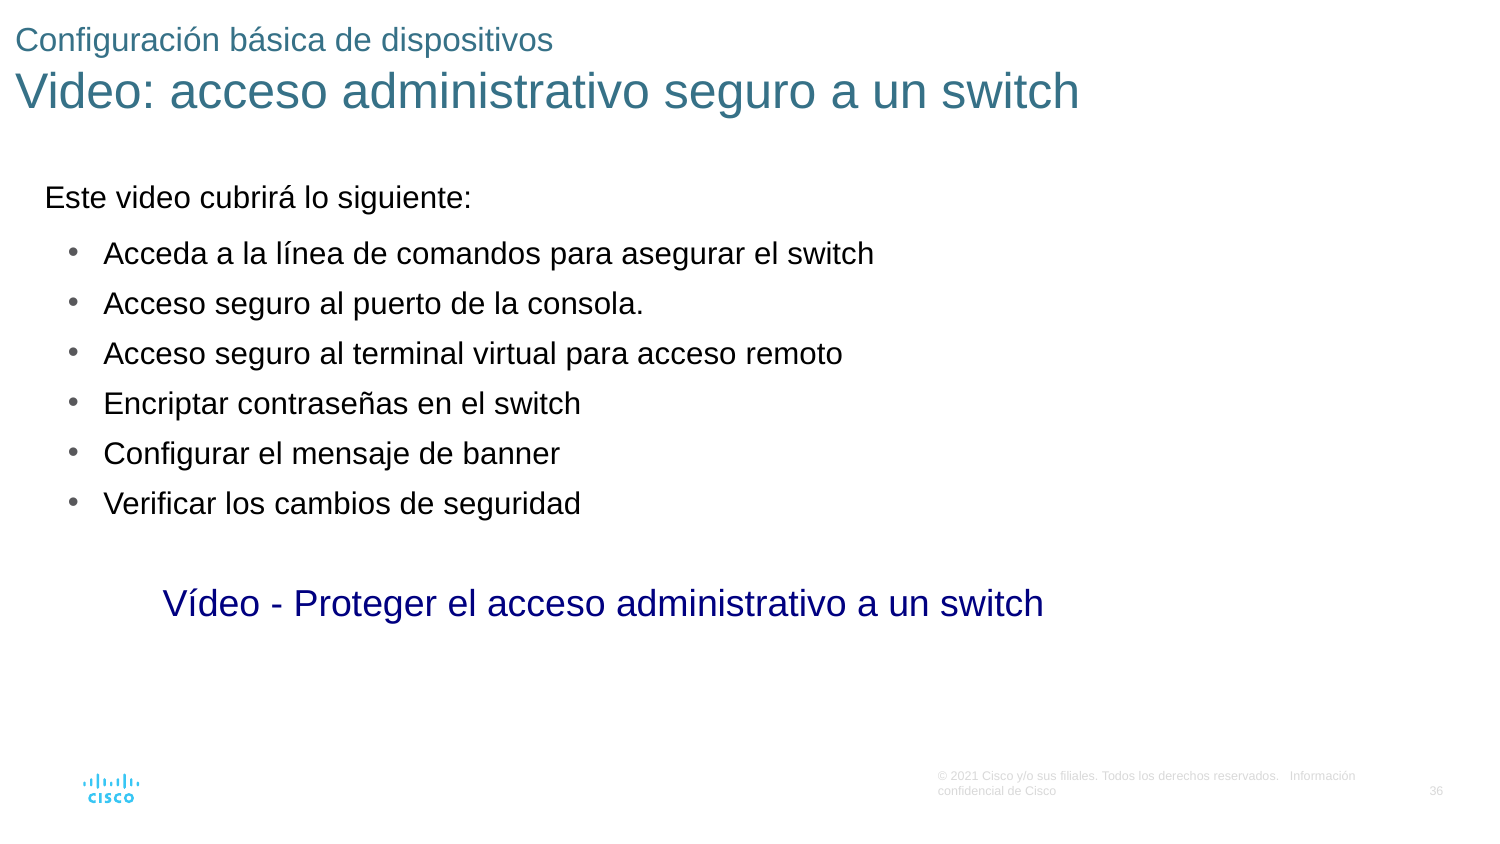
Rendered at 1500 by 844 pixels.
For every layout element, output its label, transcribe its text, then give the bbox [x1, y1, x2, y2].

list Este video cubrirá lo siguiente: Acceda a la línea de comandos para asegurar el switch Acceso seguro al puerto de la consola. Acceso seguro al terminal virtual para acceso remoto Encriptar contraseñas en el switch Configurar el mensaje de banner Verificar los cambios de seguridad [29, 169, 1449, 532]
title Configuración básica de dispositivos Video: acceso administrativo seguro a un switch [0, 19, 1500, 117]
text_box Vídeo - Proteger el acceso administrativo a un switch [147, 574, 1300, 650]
